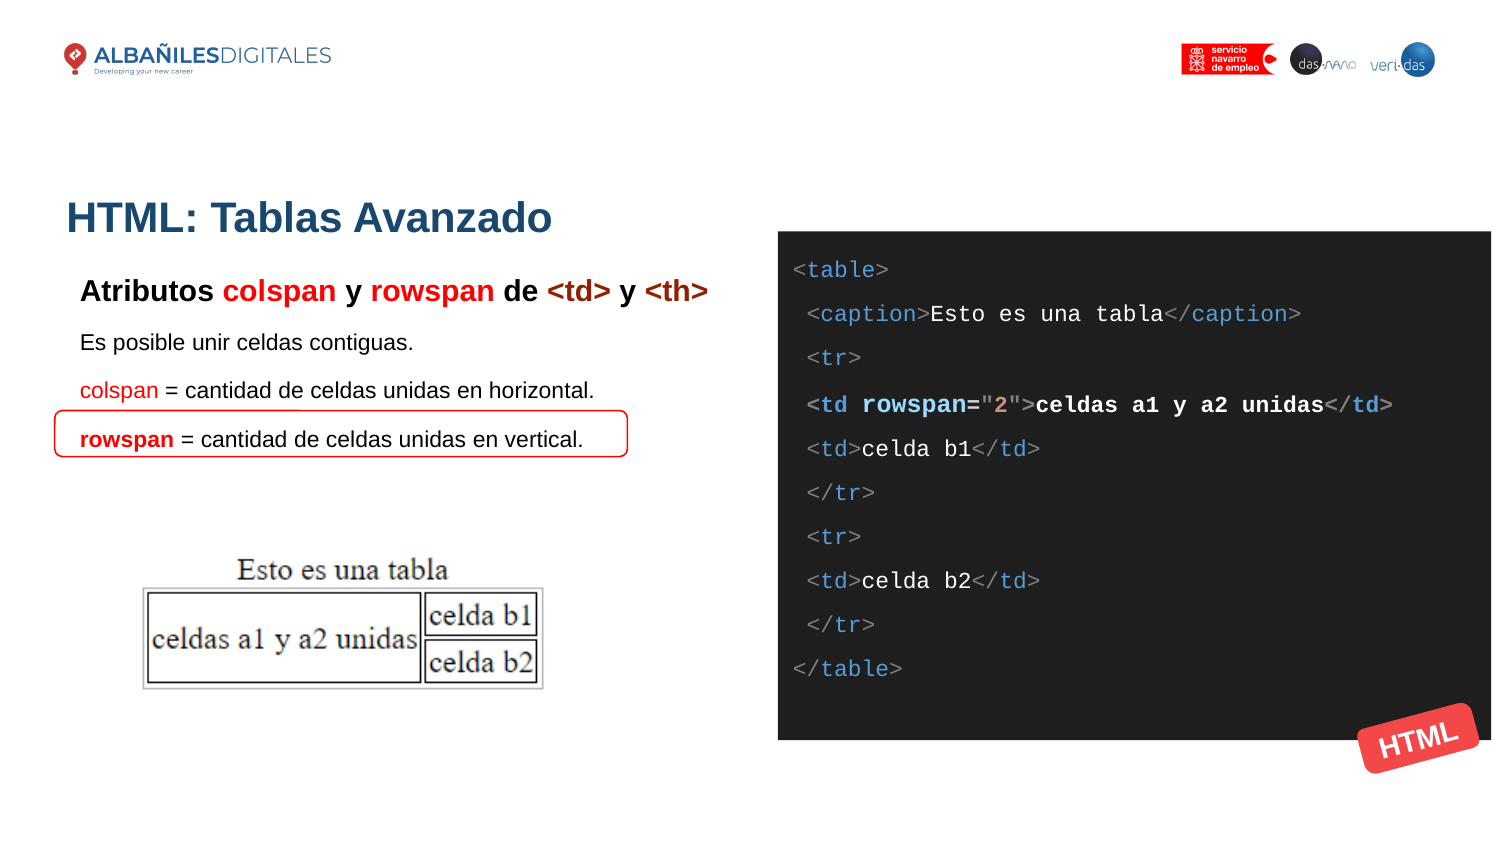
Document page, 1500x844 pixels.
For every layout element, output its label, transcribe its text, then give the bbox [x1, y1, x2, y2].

text_box Atributos colspan y rowspan de <td> y <th> Es posible unir celdas contiguas. colspan = cantidad de celdas unidas en horizontal. rowspan = cantidad de celdas unidas en vertical. [64, 412, 626, 455]
text_box Atributos colspan y rowspan de <td> y <th> Es posible unir celdas contiguas. colspan = cantidad de celdas unidas en horizontal. rowspan = cantidad de celdas unidas en vertical. [64, 250, 777, 523]
text_box HTML: Tablas Avanzado [66, 179, 988, 241]
picture [1290, 43, 1356, 75]
picture [1181, 43, 1277, 75]
picture [1370, 42, 1435, 77]
text_box <table> <caption>Esto es una tabla</caption> <tr> <td rowspan="2">celdas a1 y a2 unidas</td> <td>celda b1</td> </tr> <tr> <td>celda b2</td> </tr> </table> [777, 231, 1492, 741]
text_box HTML [1357, 702, 1480, 774]
picture [64, 43, 332, 75]
picture [135, 539, 561, 707]
